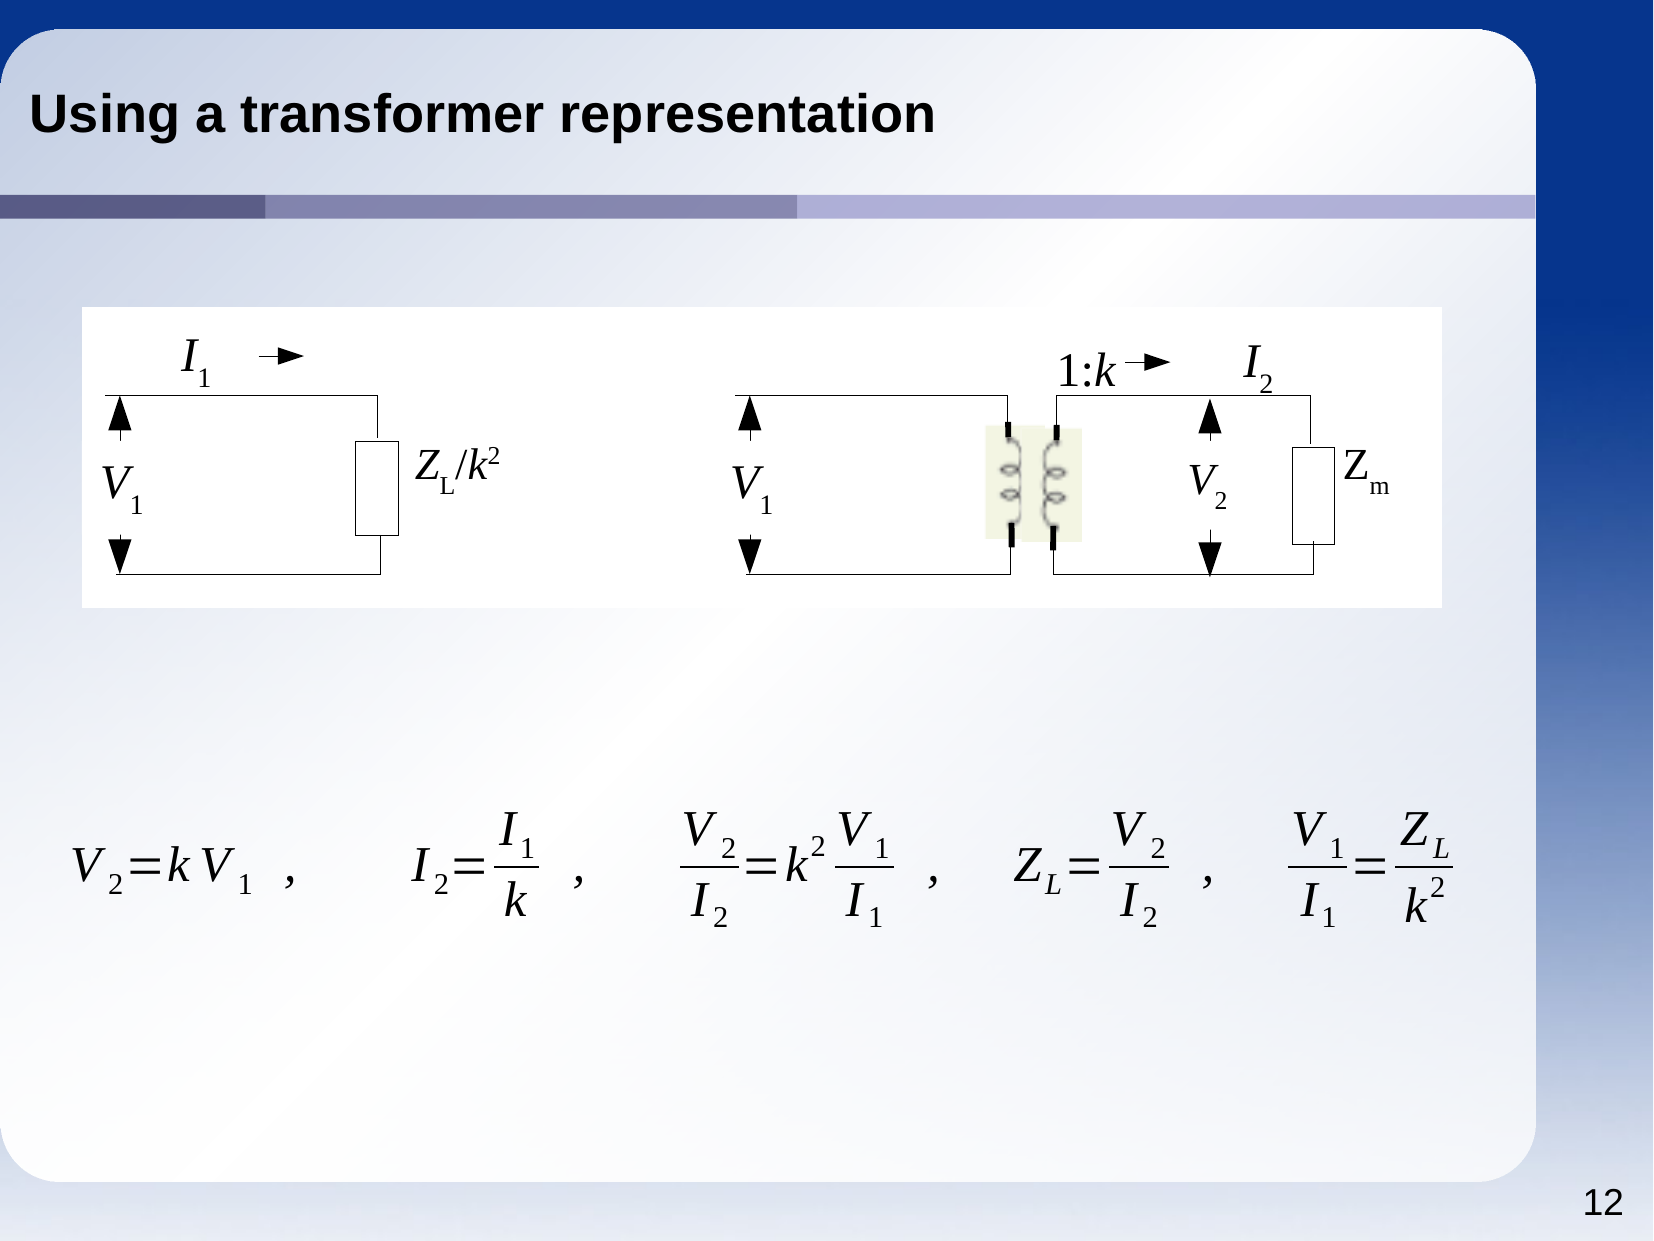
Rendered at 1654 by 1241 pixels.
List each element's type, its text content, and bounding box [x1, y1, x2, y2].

title Using a transformer representation [29, 49, 1506, 178]
picture [0, 0, 1654, 1241]
chart [63, 801, 1462, 935]
chart [81, 306, 1443, 608]
